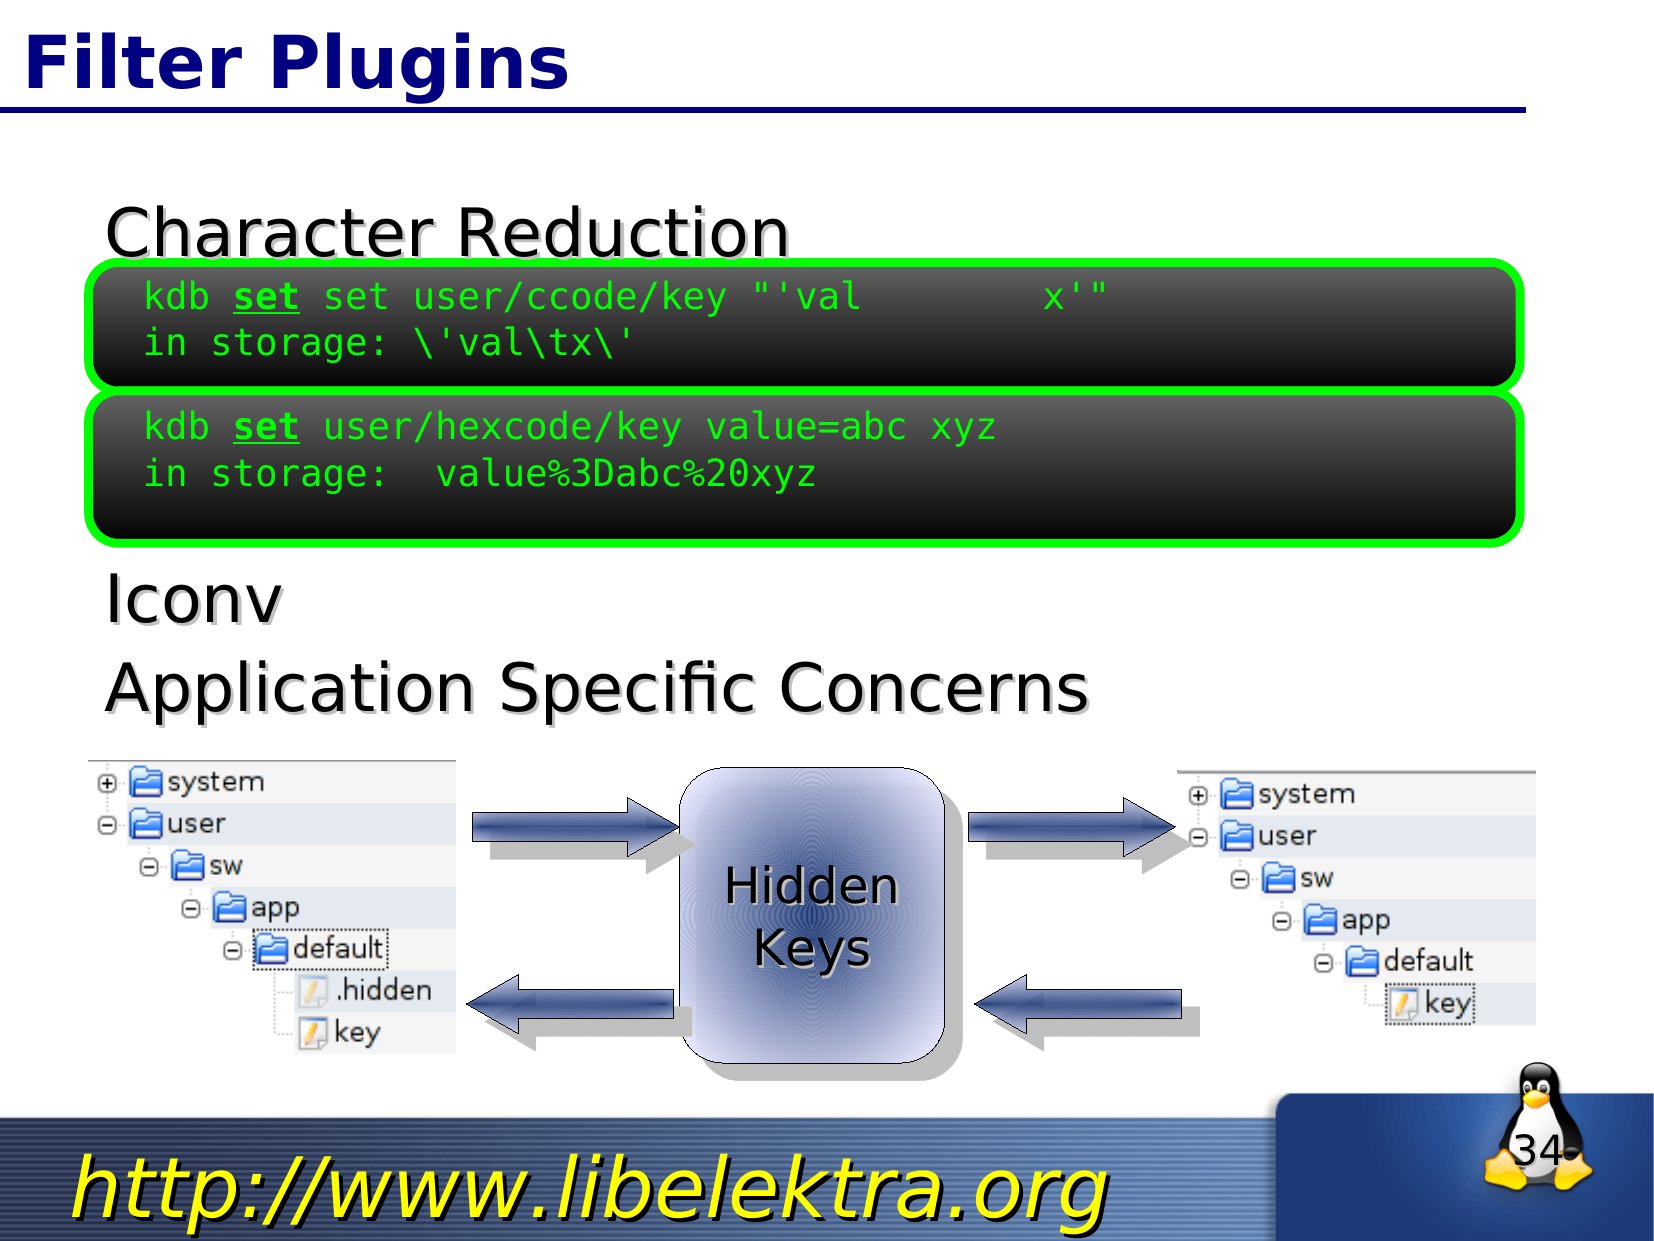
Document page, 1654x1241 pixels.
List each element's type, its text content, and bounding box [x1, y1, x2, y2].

text_box [472, 797, 680, 857]
text_box Filter Plugins [22, 14, 1611, 111]
text_box [466, 974, 674, 1034]
text_box <Nummer> [1312, 1122, 1565, 1178]
text_box kdb set user/hexcode/key value=abc xyz in storage: value%3Dabc%20xyz [142, 401, 1489, 534]
text_box kdb set set user/ccode/key "'val x'" in storage: \'val\tx\' [142, 271, 1489, 383]
text_box Iconv [104, 555, 1329, 633]
picture [0, 760, 1654, 1241]
text_box Application Specific Concerns [104, 643, 1329, 722]
text_box [968, 797, 1176, 857]
text_box [88, 262, 1521, 544]
text_box Character Reduction [104, 188, 1071, 267]
text_box [974, 974, 1182, 1034]
picture [1177, 770, 1536, 1034]
text_box Hidden Keys [679, 767, 945, 1064]
